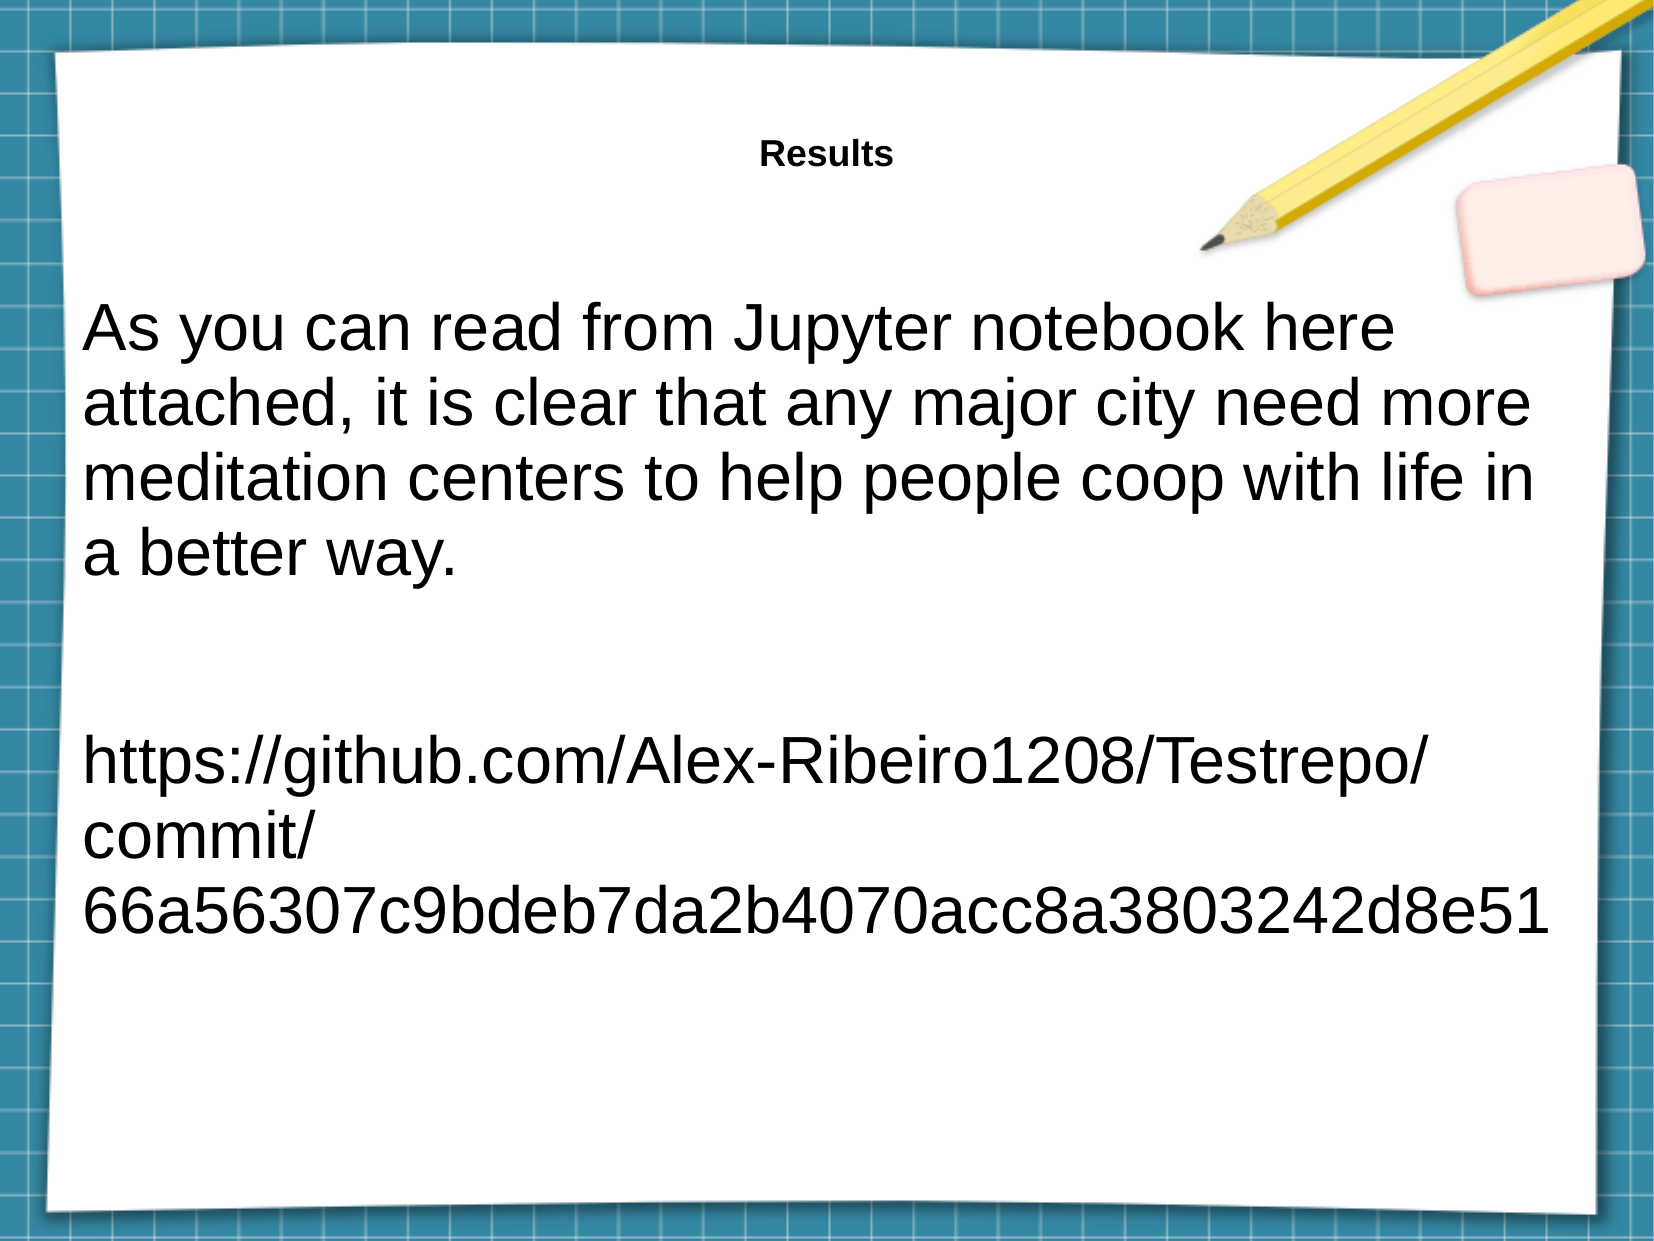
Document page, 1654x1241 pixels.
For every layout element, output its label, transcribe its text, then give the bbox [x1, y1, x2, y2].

picture [0, 0, 1654, 1241]
list As you can read from Jupyter notebook here attached, it is clear that any major city need more meditation centers to help people coop with life in a better way. https://github.com/Alex-Ribeiro1208/Testrepo/commit/66a56307c9bdeb7da2b4070acc8a3803242d8e51 [82, 290, 1571, 1010]
title Results [82, 49, 1571, 257]
